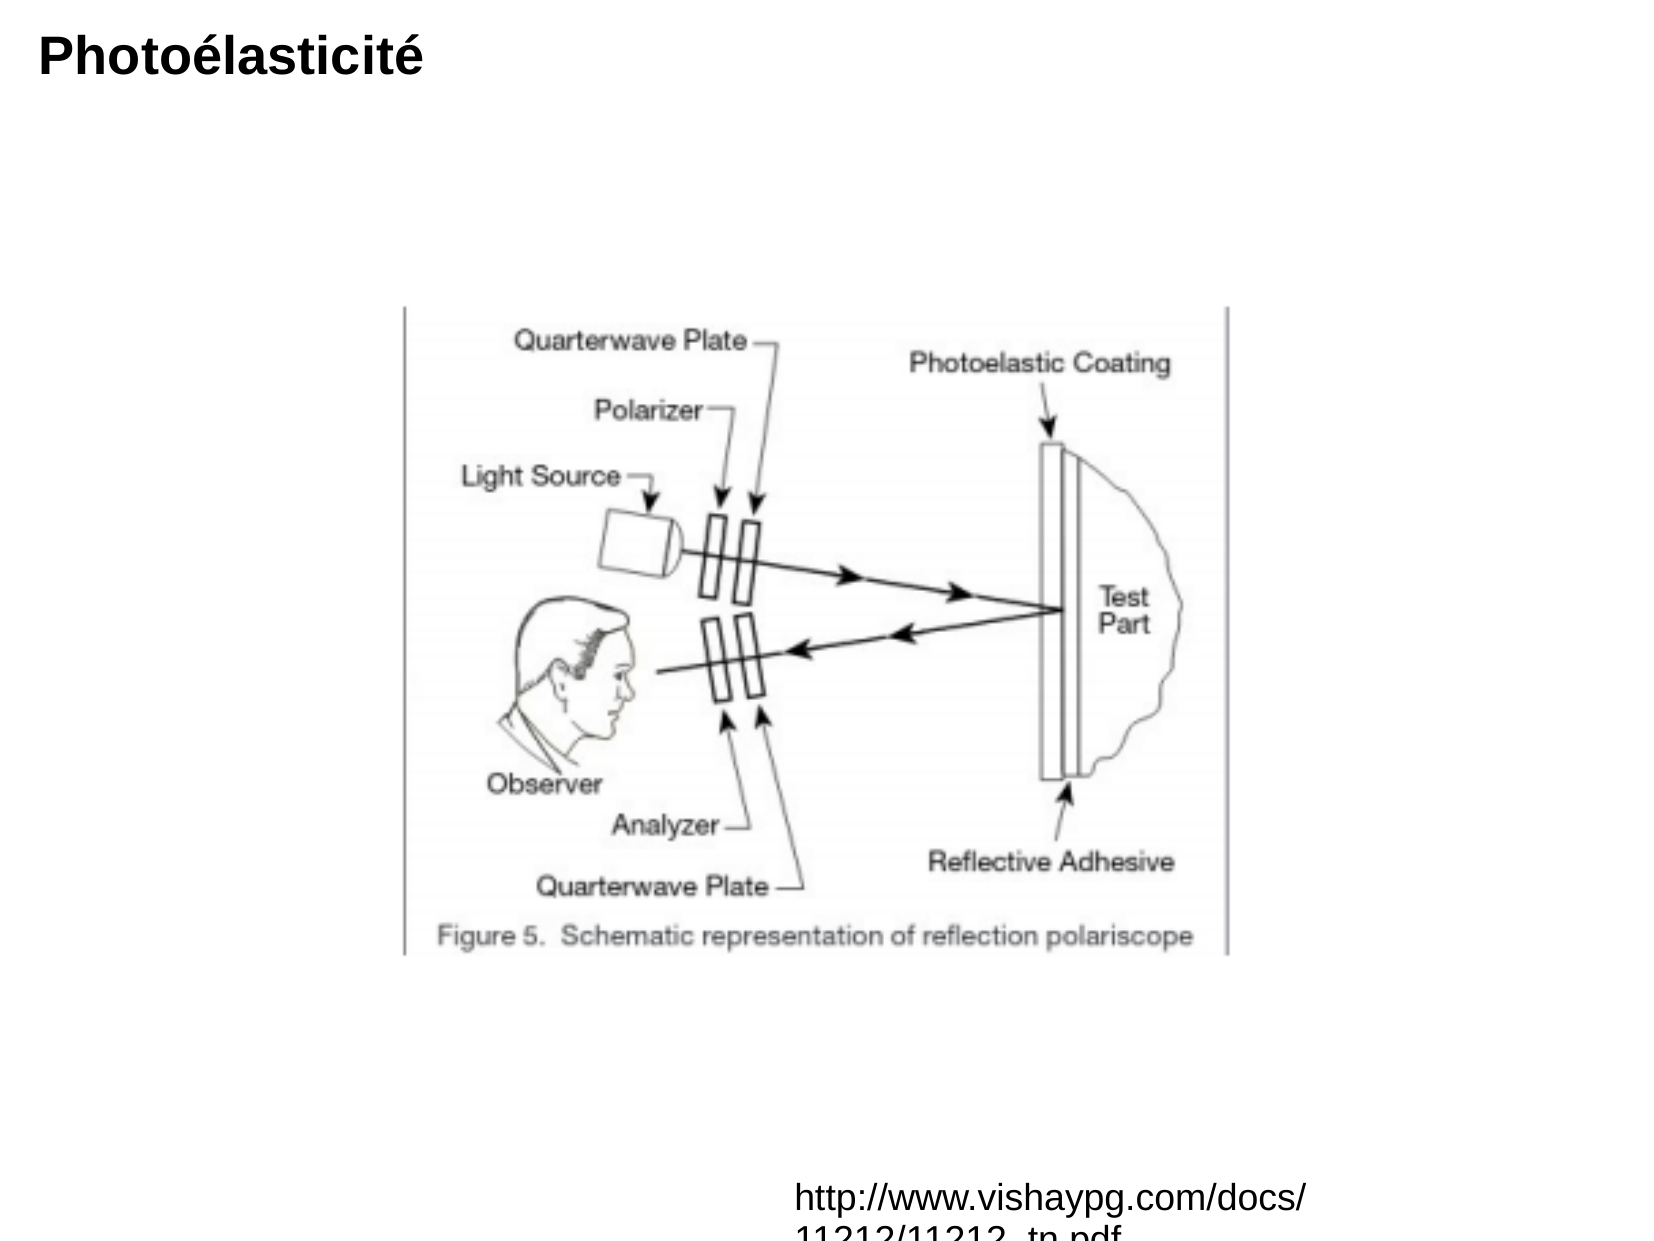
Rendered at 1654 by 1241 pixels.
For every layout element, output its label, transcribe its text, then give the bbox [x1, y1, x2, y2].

picture [377, 283, 1252, 989]
text_box http://www.vishaypg.com/docs/11212/11212_tn.pdf [779, 1169, 1646, 1227]
text_box Photoélasticité [23, 18, 631, 95]
